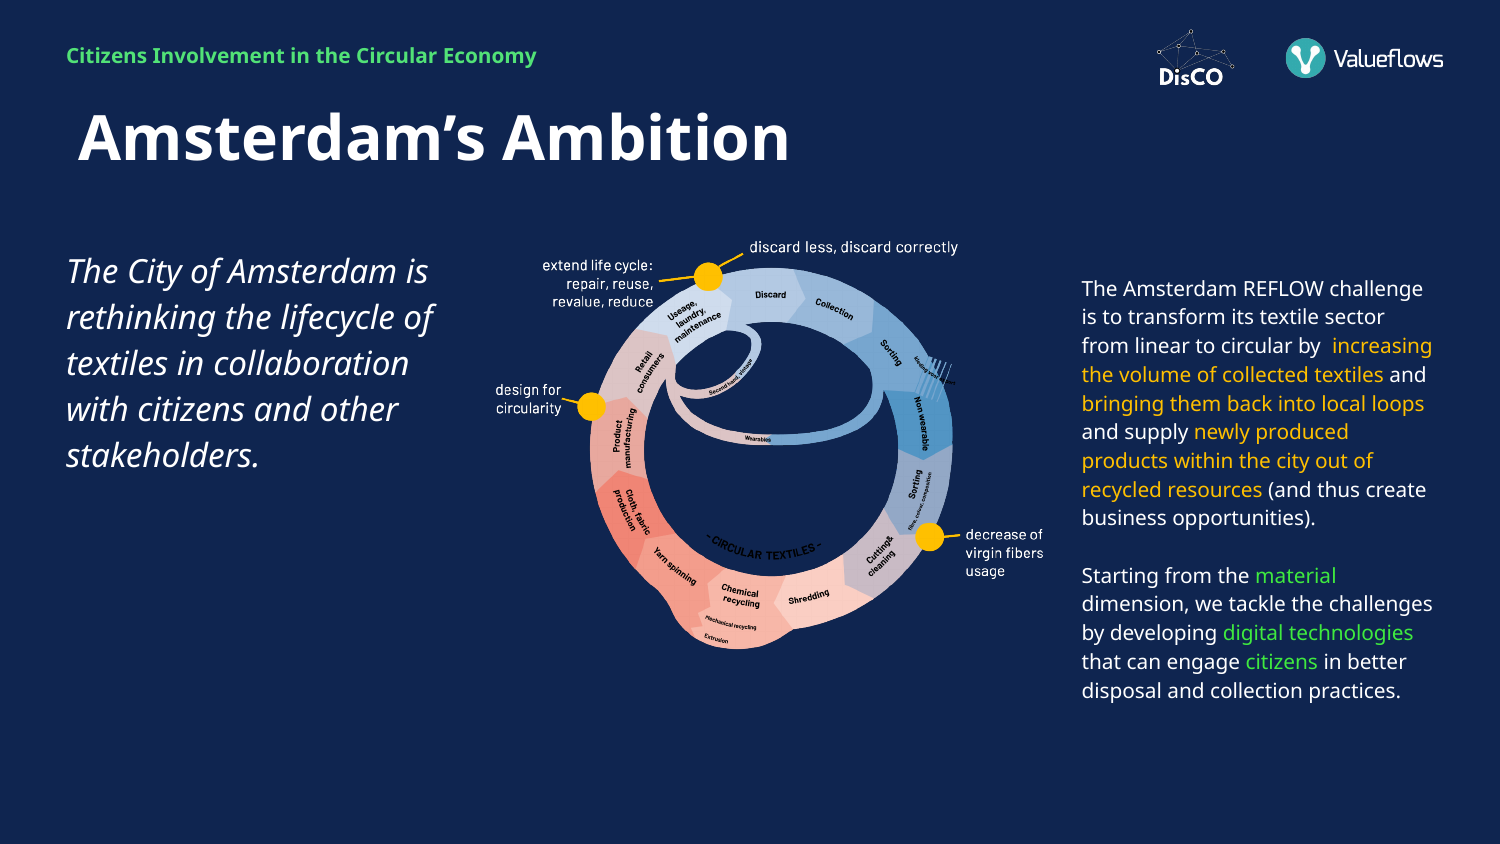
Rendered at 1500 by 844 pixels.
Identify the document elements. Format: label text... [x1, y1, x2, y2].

picture [1280, 32, 1449, 83]
picture [1156, 29, 1235, 75]
list The Amsterdam REFLOW challenge is to transform its textile sector from linear to circular by increasing the volume of collected textiles and bringing them back into local loops and supply newly produced products within the city out of recycled resources (and thus create business opportunities).​ ​ Starting from the material dimension, we tackle the challenges by developing digital technologies that can engage citizens in better disposal and collection practices. ​ ​ [1066, 256, 1449, 762]
picture [475, 229, 1057, 678]
title Amsterdam’s Ambition [63, 75, 1437, 188]
list The City of Amsterdam is rethinking the lifecycle of textiles in collaboration with citizens and other stakeholders. [51, 229, 456, 445]
